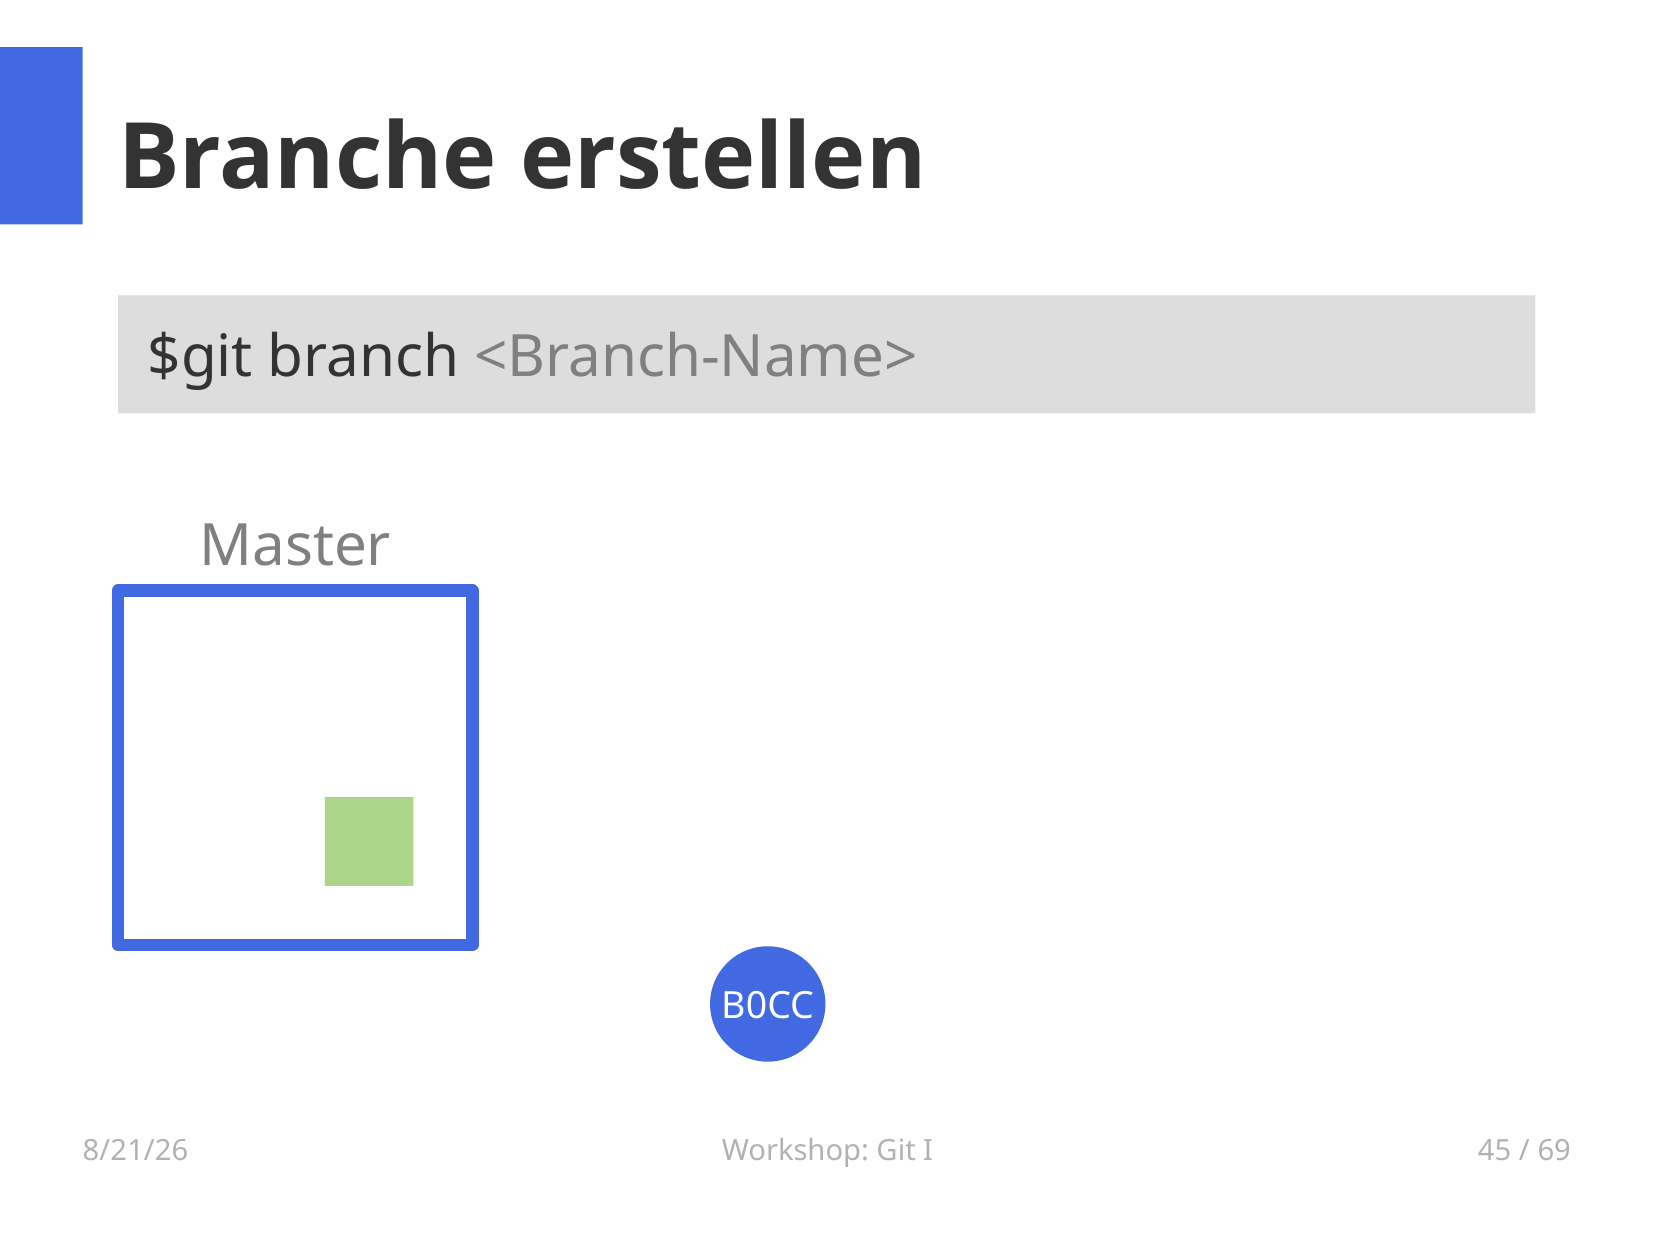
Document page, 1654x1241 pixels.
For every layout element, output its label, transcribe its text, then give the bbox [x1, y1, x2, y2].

list $git branch <Branch-Name> [118, 295, 1536, 414]
text_box [324, 797, 414, 886]
text_box Master [118, 496, 473, 591]
text_box B0CC [720, 956, 816, 1052]
title Branche erstellen [118, 49, 1571, 257]
